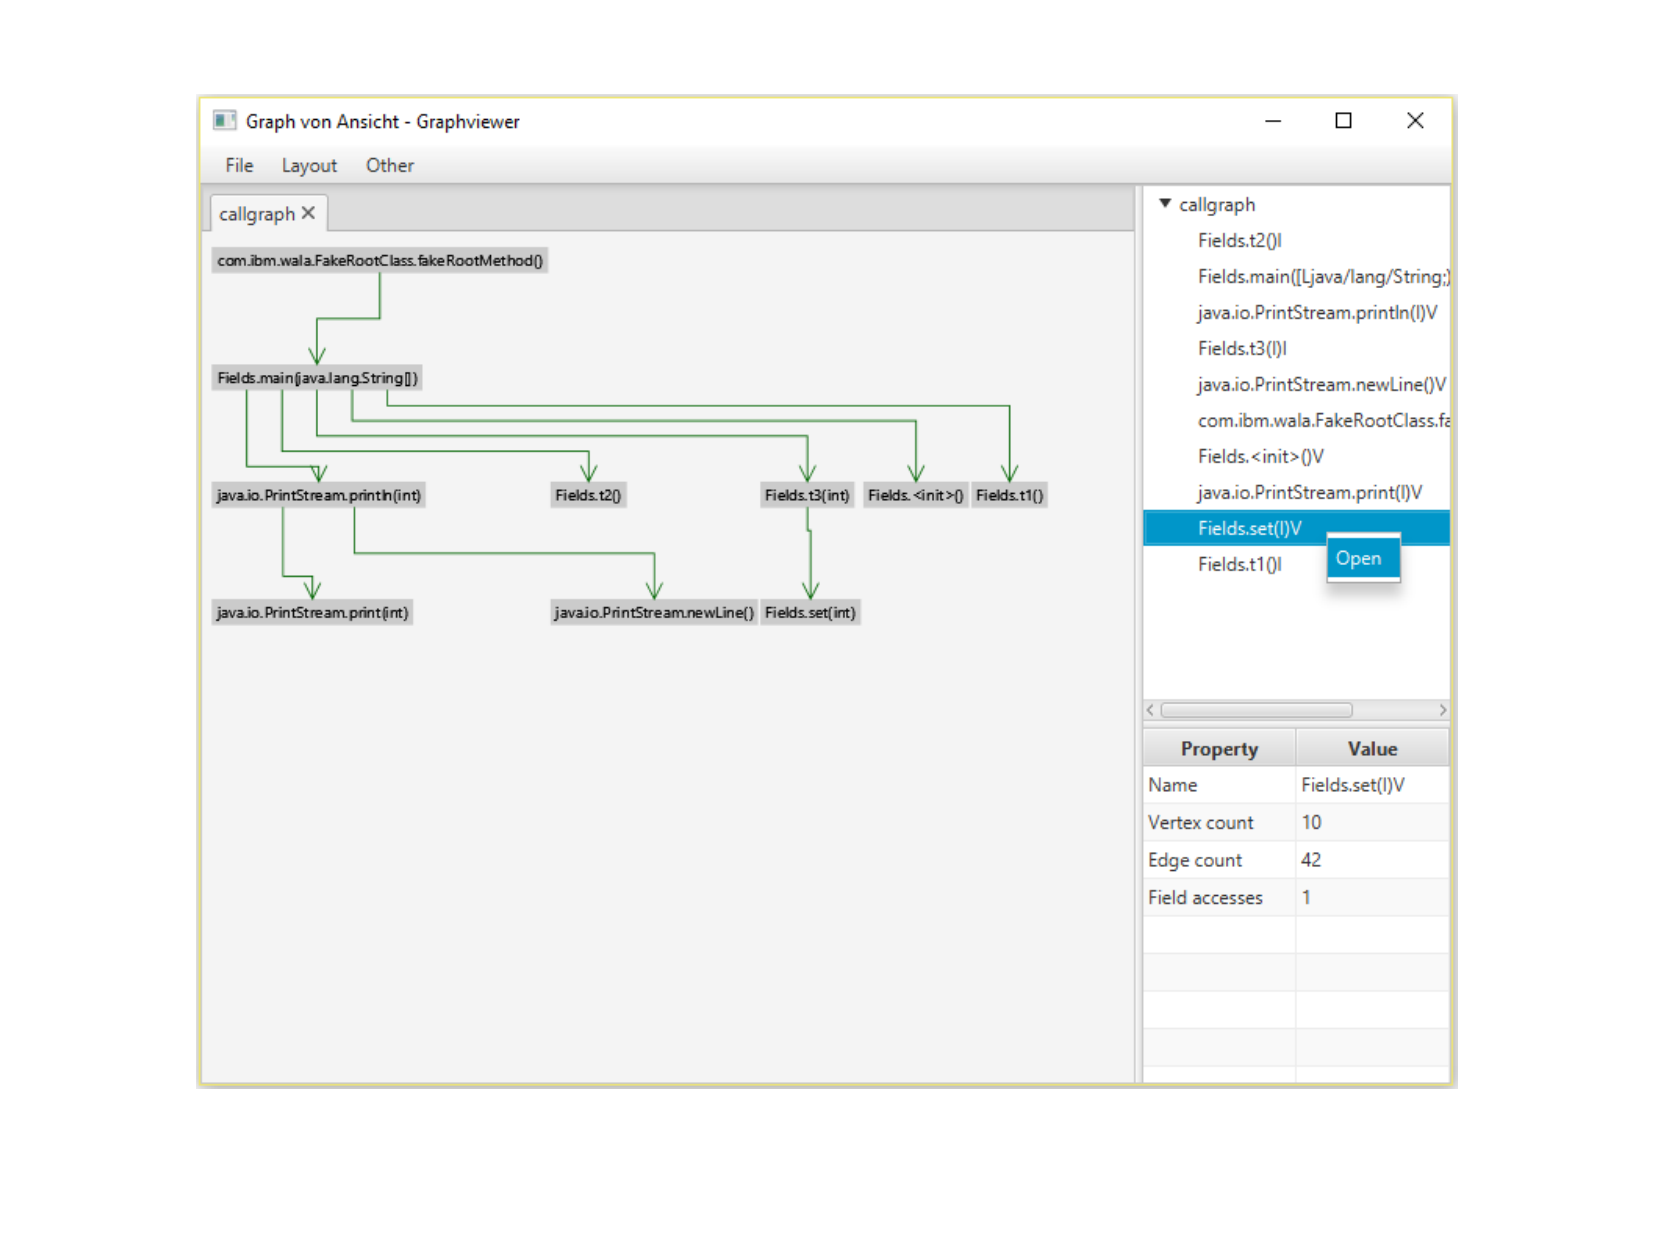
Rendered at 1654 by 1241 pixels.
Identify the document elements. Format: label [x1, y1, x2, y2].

picture [196, 94, 1458, 1089]
